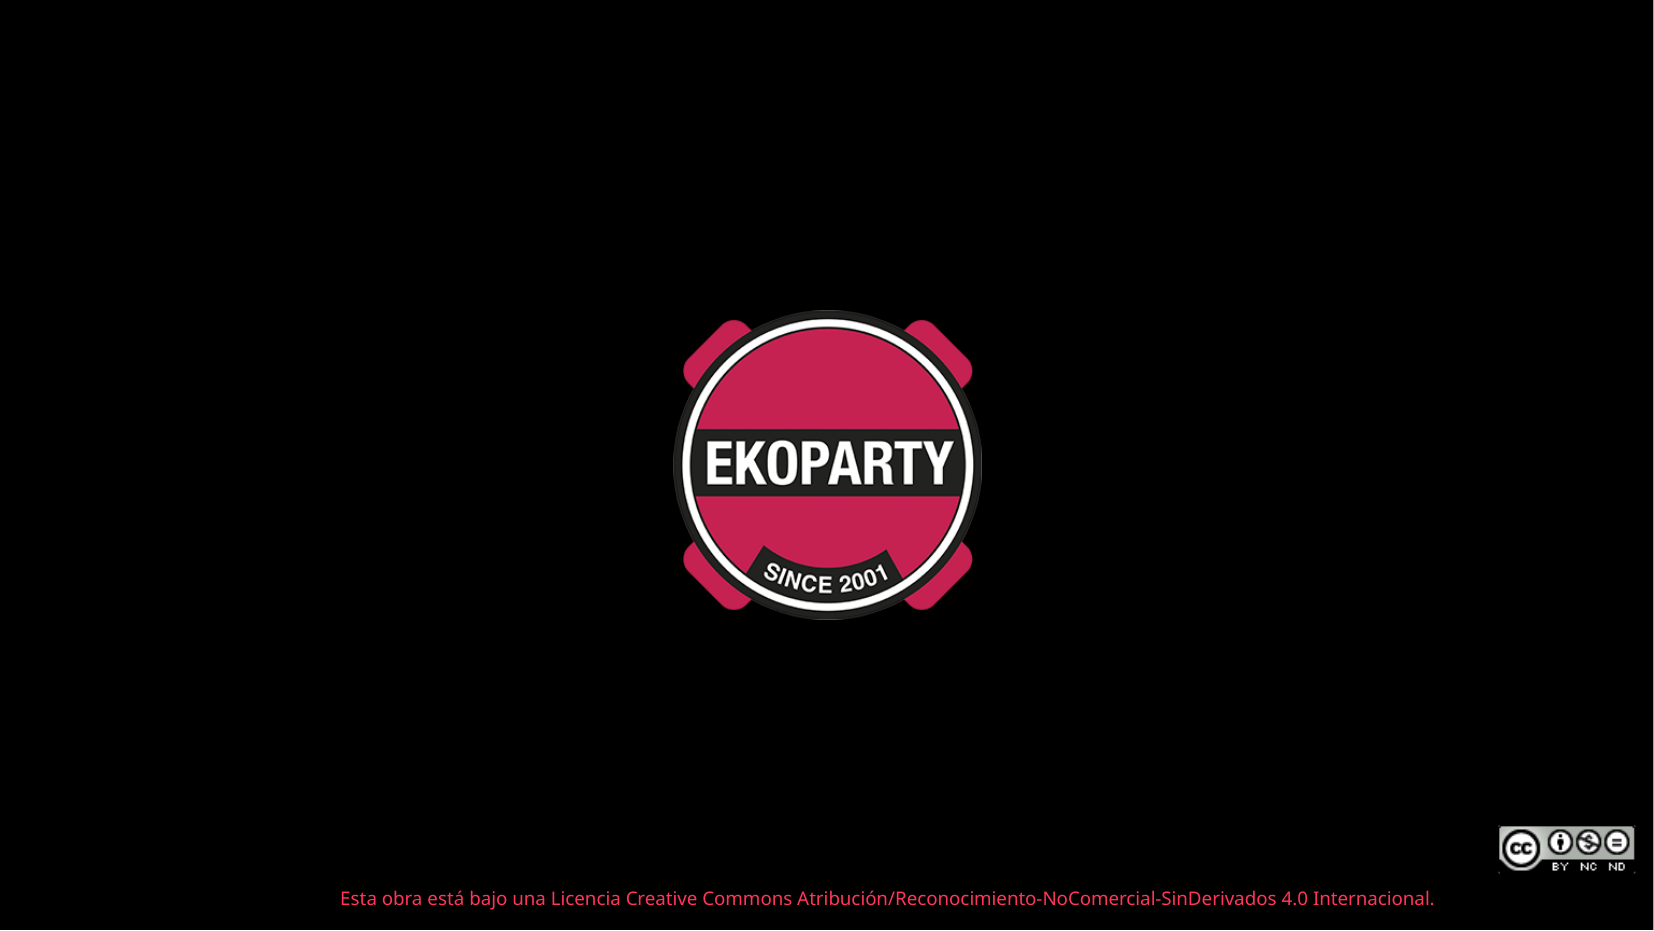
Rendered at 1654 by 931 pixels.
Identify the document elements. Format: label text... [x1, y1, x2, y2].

picture [668, 305, 986, 625]
text_box Esta obra está bajo una Licencia Creative Commons Atribución/Reconocimiento-NoComercial-SinDerivados 4.0 Internacional. [325, 877, 1654, 917]
picture [1498, 825, 1636, 875]
